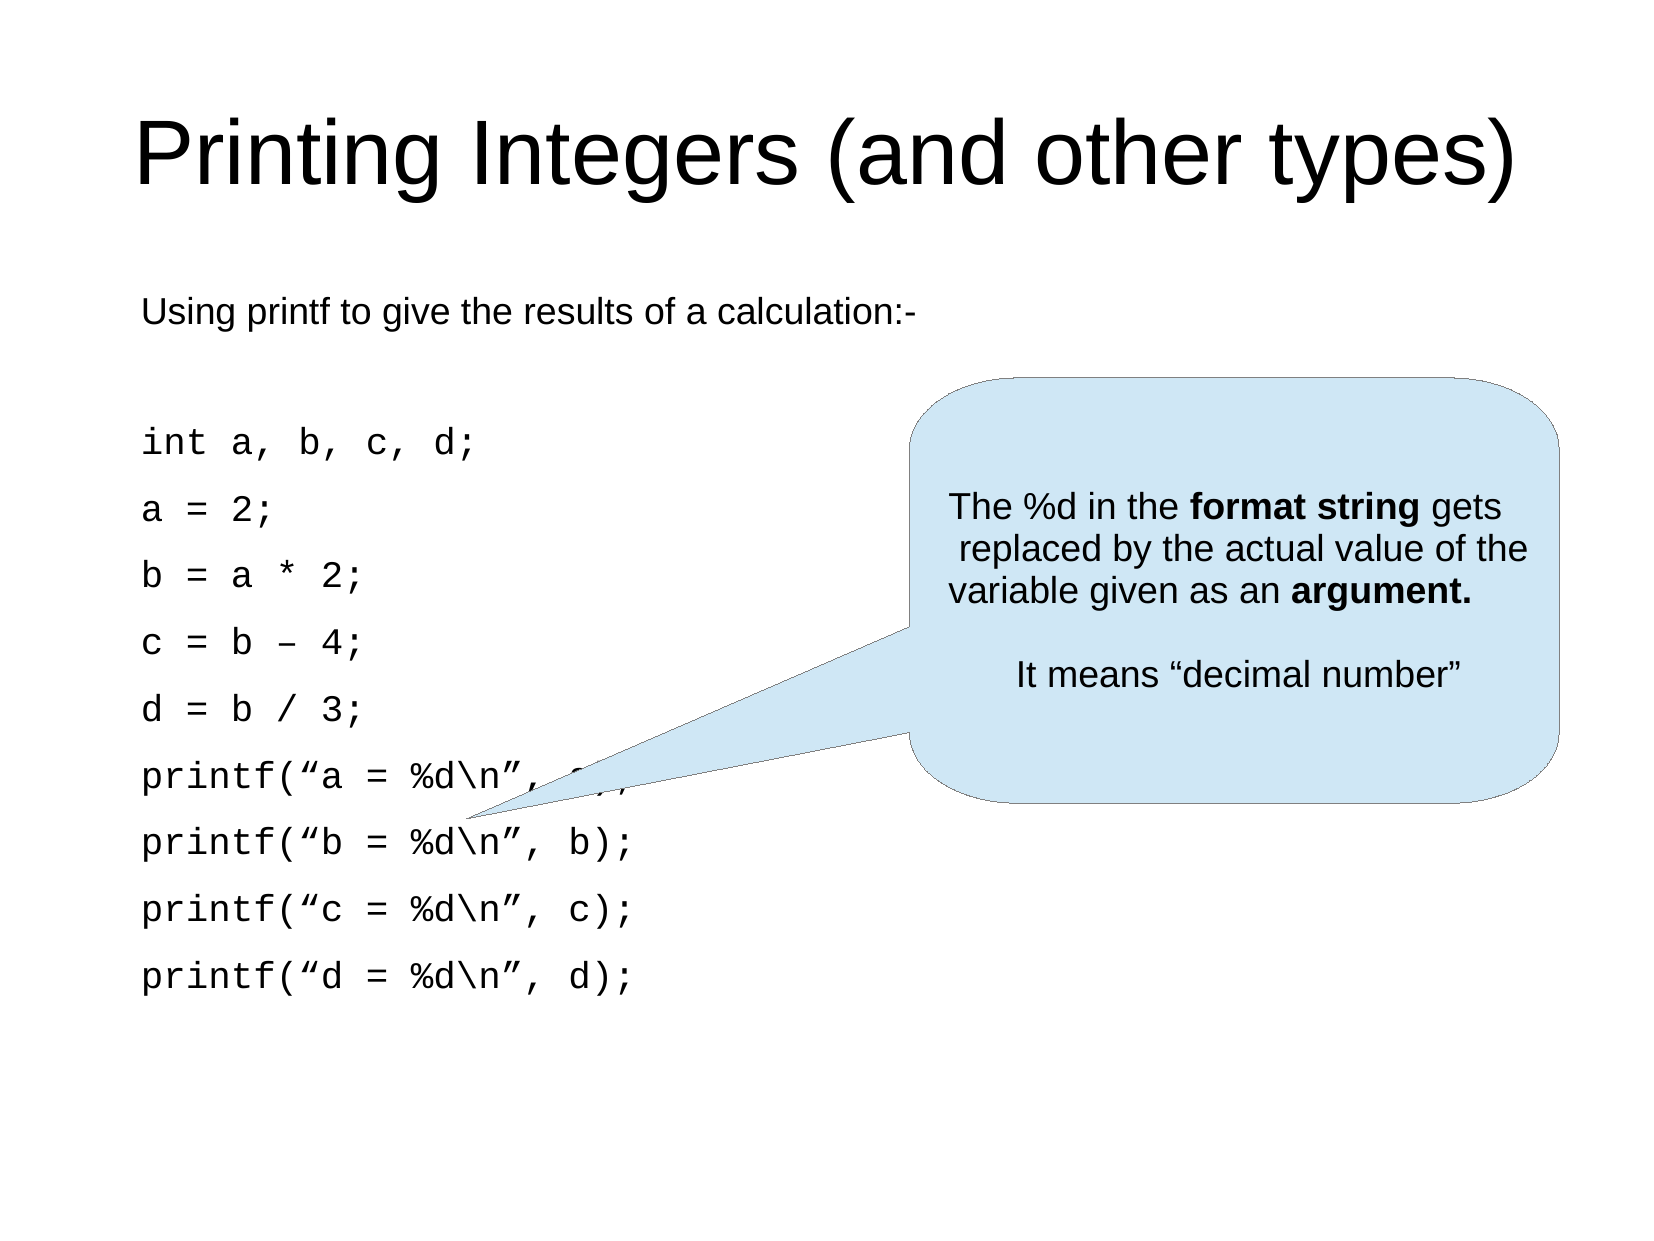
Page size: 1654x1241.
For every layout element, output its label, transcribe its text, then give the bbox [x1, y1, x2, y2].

title Printing Integers (and other types) [82, 49, 1571, 257]
list Using printf to give the results of a calculation:- int a, b, c, d; a = 2; b = a * 2; c = b – 4; d = b / 3; printf(“a = %d\n”, a); printf(“b = %d\n”, b); printf(“c = %d\n”, c); printf(“d = %d\n”, d); [82, 290, 1538, 1010]
text_box The %d in the format string gets replaced by the actual value of the variable given as an argument. It means “decimal number” [466, 377, 1560, 819]
